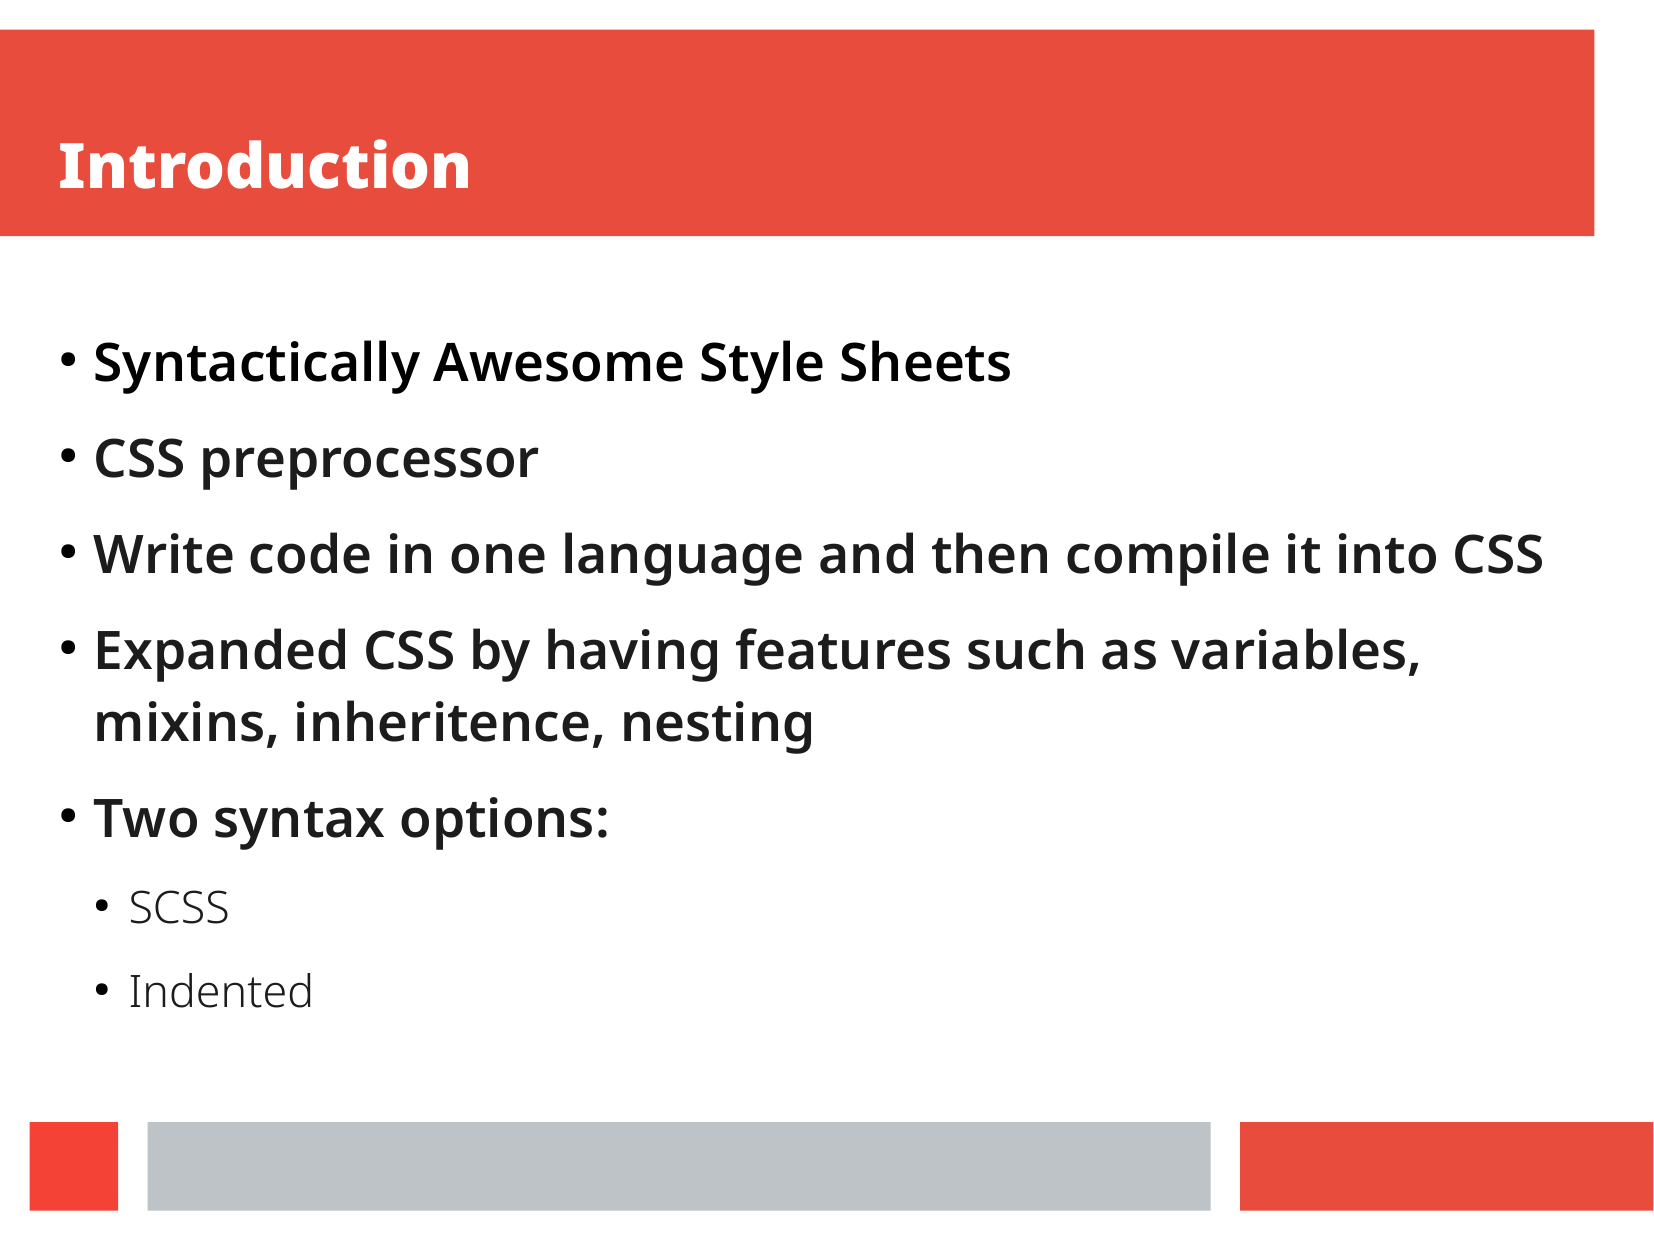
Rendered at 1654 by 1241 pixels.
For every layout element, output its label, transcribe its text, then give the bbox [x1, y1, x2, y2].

title Introduction [59, 59, 1595, 207]
list Syntactically Awesome Style Sheets CSS preprocessor Write code in one language and then compile it into CSS Expanded CSS by having features such as variables, mixins, inheritence, nesting Two syntax options: SCSS Indented [59, 324, 1565, 1093]
